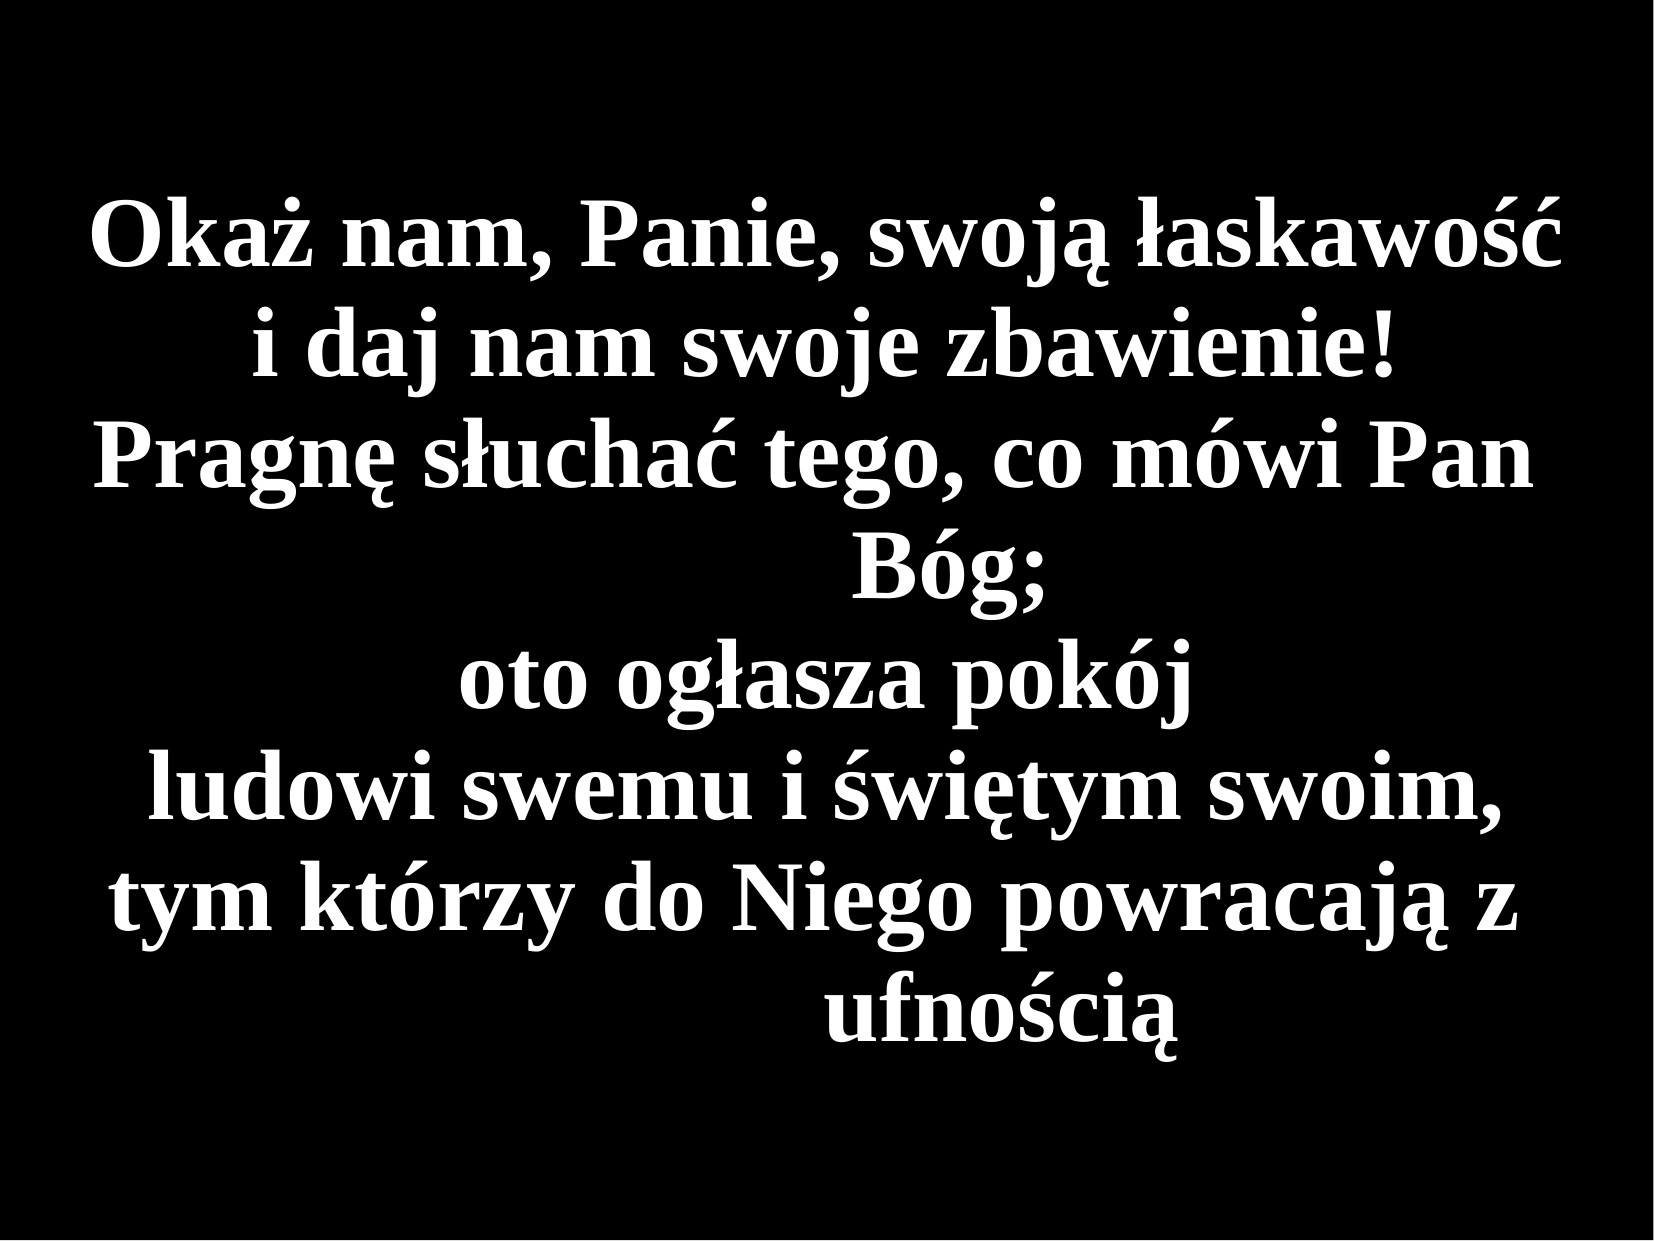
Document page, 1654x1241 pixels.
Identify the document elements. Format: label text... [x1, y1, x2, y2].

title Okaż nam, Panie, swoją łaskawość i daj nam swoje zbawienie! Pragnę słuchać tego, co mówi Pan Bóg; oto ogłasza pokój ludowi swemu i świętym swoim, tym którzy do Niego powracają z ufnością [0, 0, 1654, 1241]
